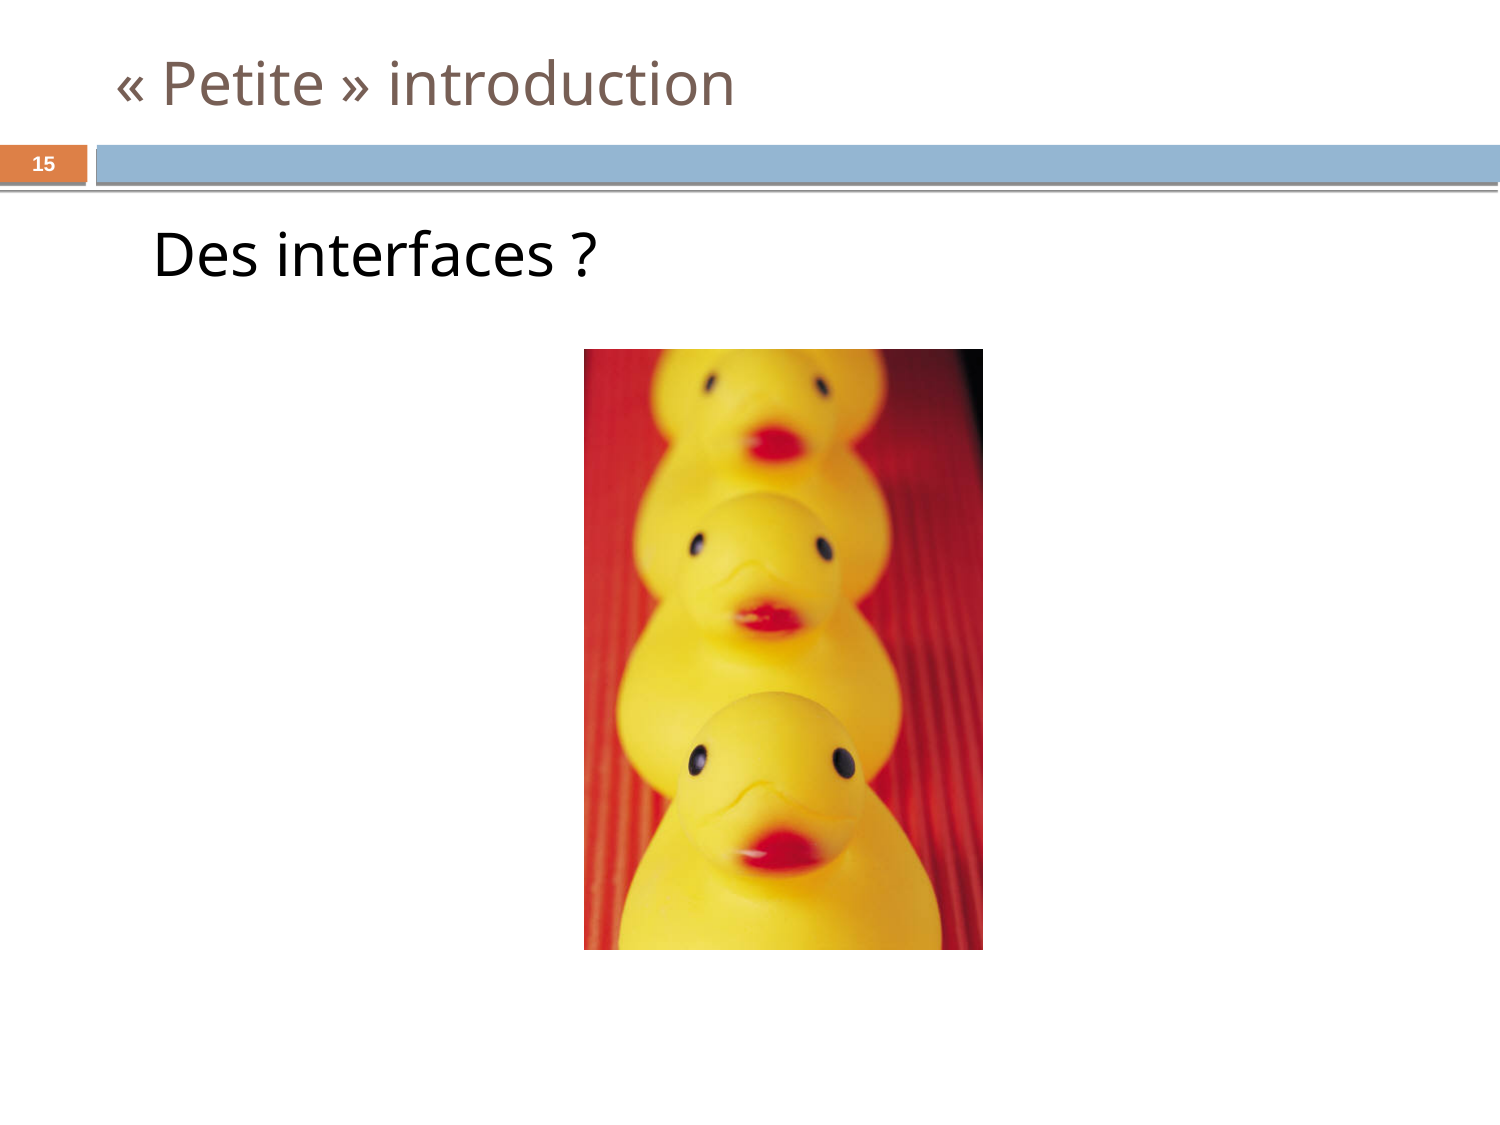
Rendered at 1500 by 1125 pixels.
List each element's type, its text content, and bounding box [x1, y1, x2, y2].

title « Petite » introduction [100, 37, 1438, 126]
slide_number <numéro> [0, 143, 88, 184]
picture [584, 349, 983, 950]
list Des interfaces ? [137, 208, 1471, 1071]
